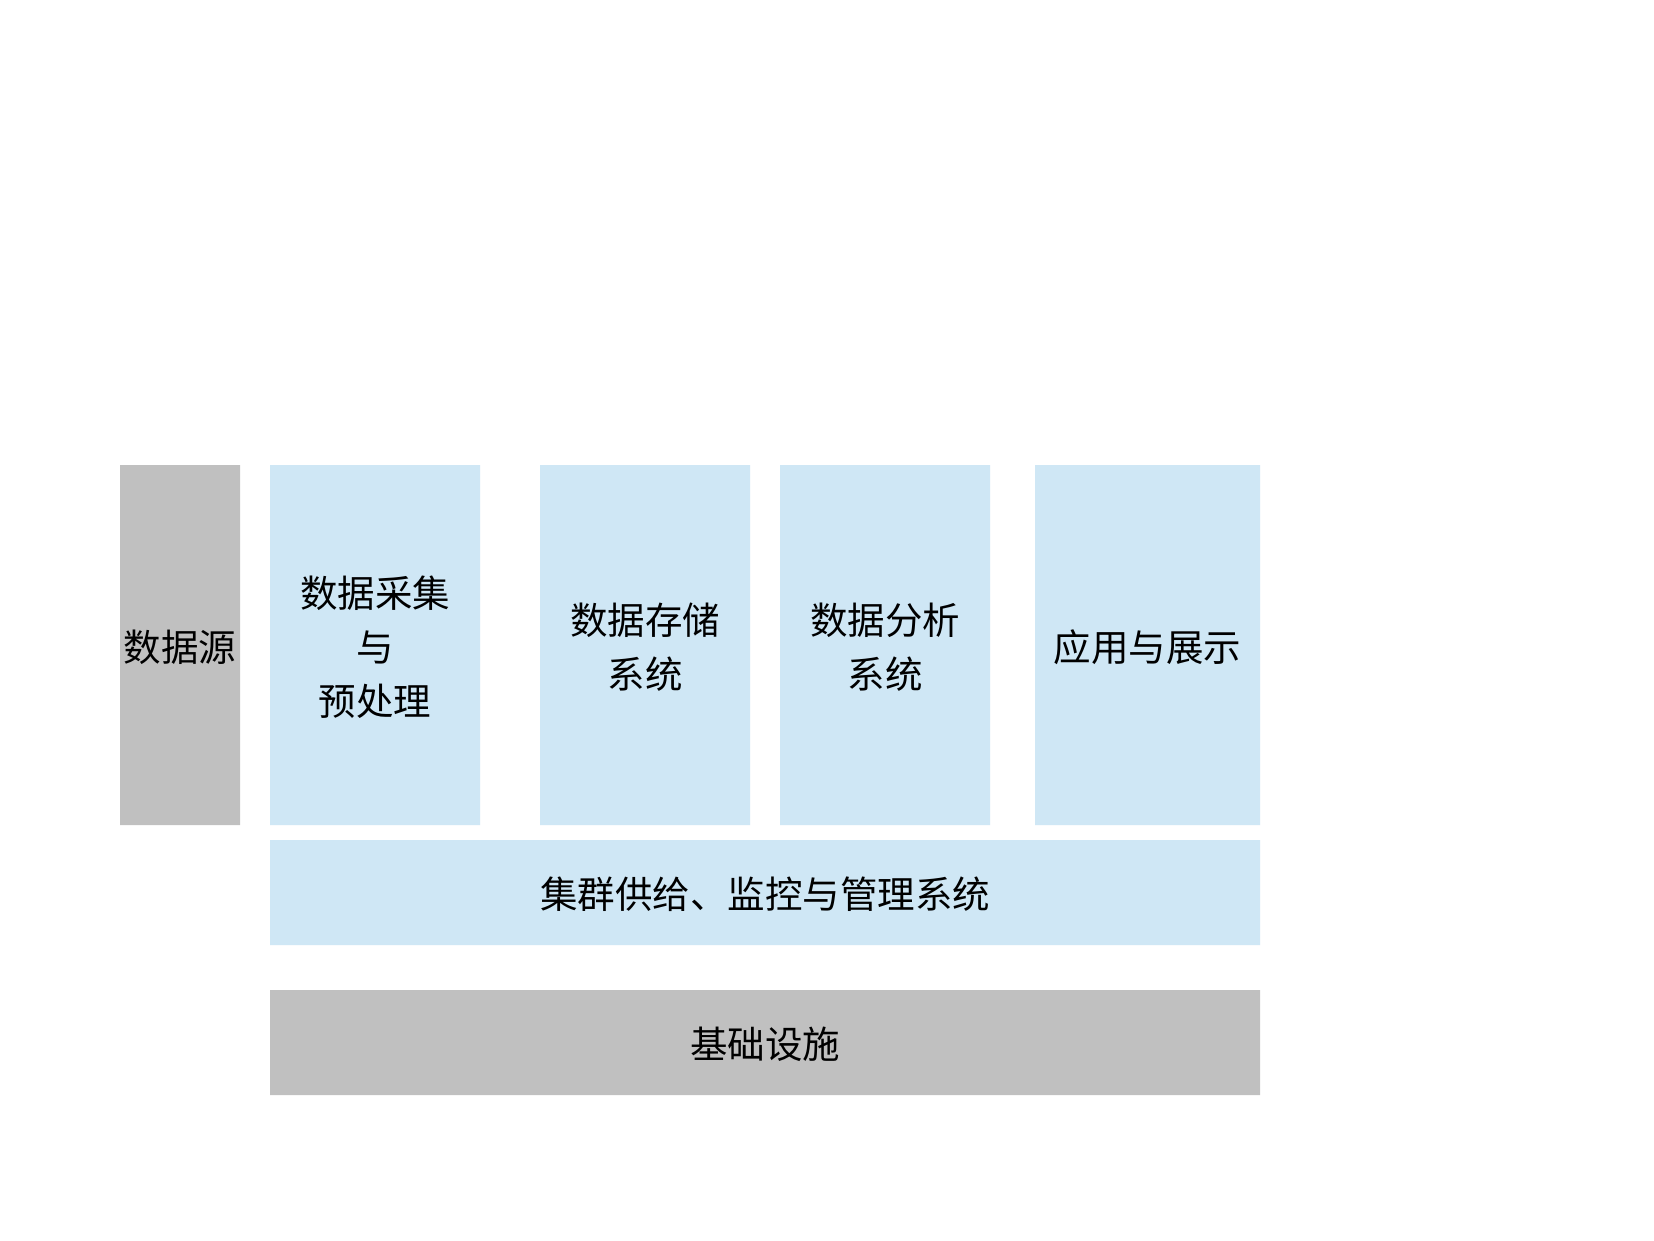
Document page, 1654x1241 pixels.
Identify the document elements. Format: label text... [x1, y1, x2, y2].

text_box 数据分析 系统 [780, 465, 991, 826]
text_box 数据源 [120, 465, 241, 826]
text_box 集群供给、监控与管理系统 [270, 840, 1261, 946]
text_box 应用与展示 [1035, 465, 1261, 826]
text_box 数据存储 系统 [540, 465, 751, 826]
text_box 数据采集 与 预处理 [270, 465, 481, 826]
text_box 基础设施 [270, 990, 1261, 1096]
